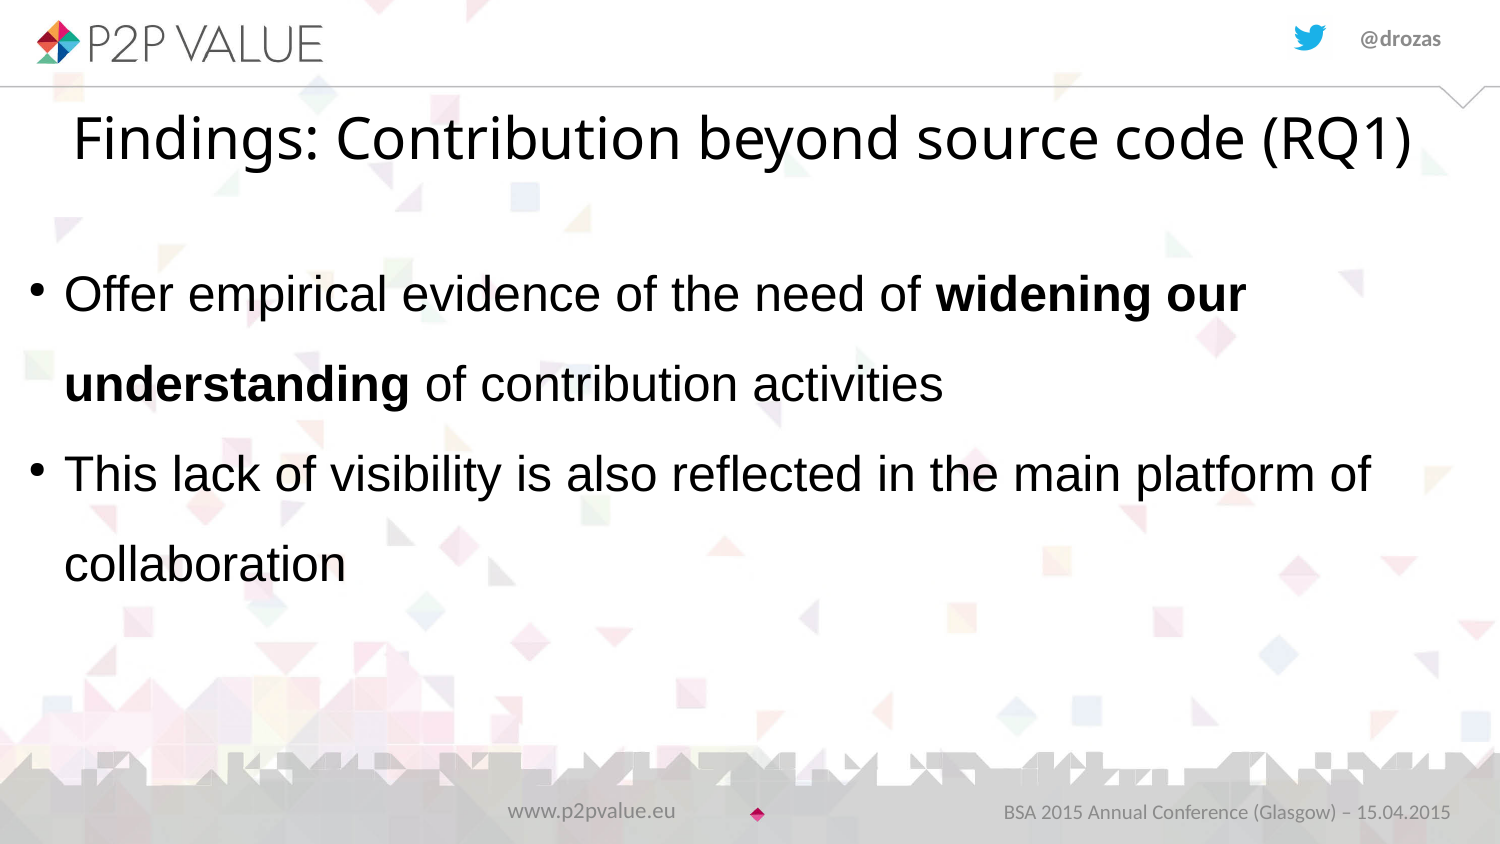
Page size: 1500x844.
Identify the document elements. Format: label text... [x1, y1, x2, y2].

picture [0, 0, 1500, 844]
text_box @drozas [1333, 15, 1455, 60]
text_box BSA 2015 Annual Conference (Glasgow) – 15.04.2015 [777, 788, 1470, 834]
title Findings: Contribution beyond source code (RQ1) [0, 92, 1486, 181]
subtitle Offer empirical evidence of the need of widening our understanding of contribution activities This lack of visibility is also reflected in the main platform of collaboration [15, 225, 1496, 781]
text_box www.p2pvalue.eu [501, 789, 720, 829]
